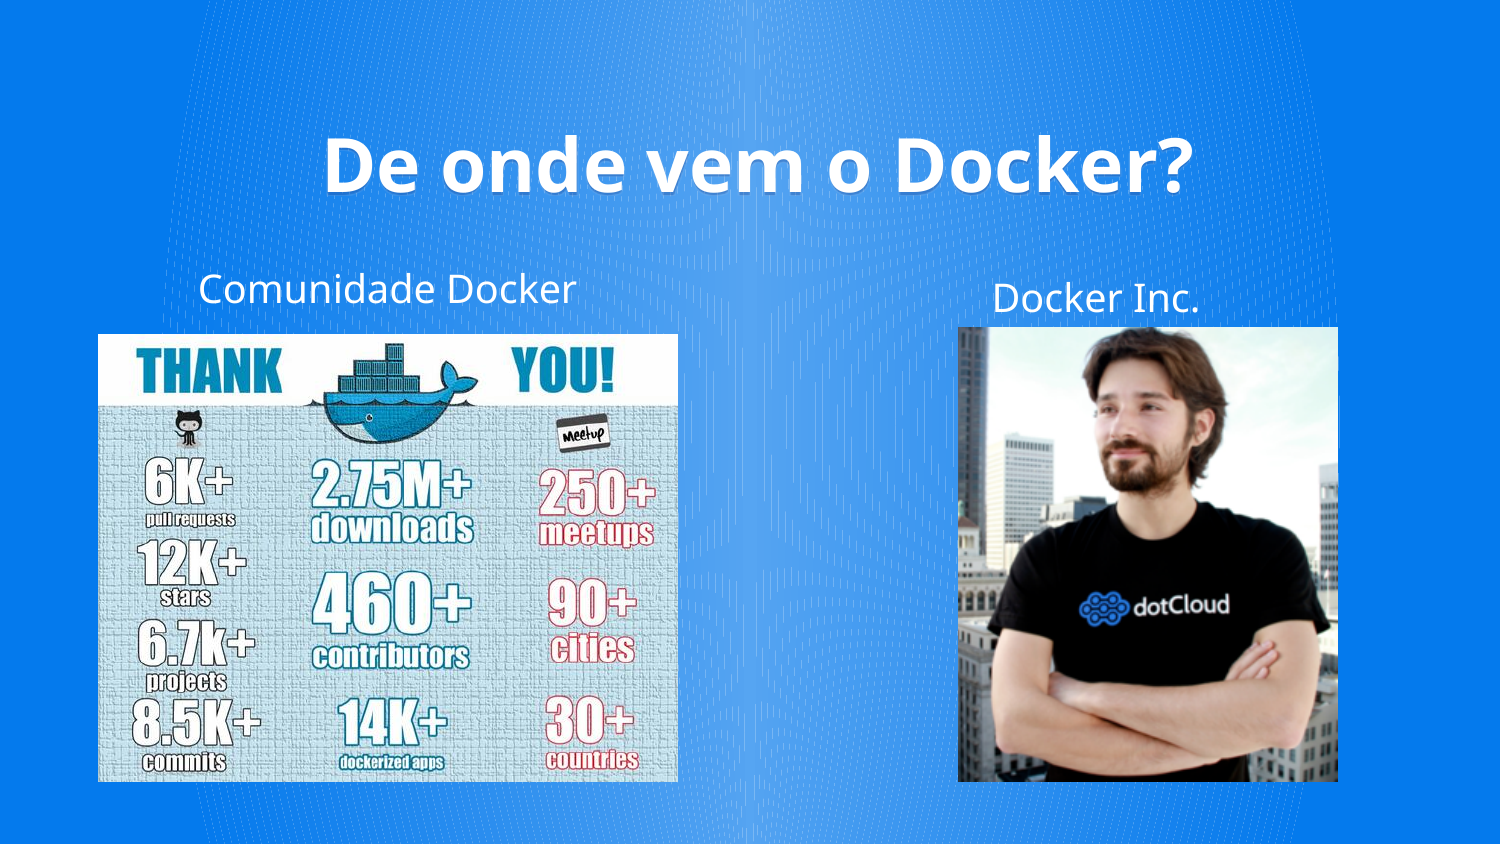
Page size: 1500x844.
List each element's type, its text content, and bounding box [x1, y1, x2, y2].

picture [958, 327, 1338, 782]
text_box Docker Inc. [906, 257, 1286, 336]
picture [98, 334, 678, 782]
title De onde vem o Docker? [127, 102, 1388, 229]
text_box Comunidade Docker [98, 248, 678, 327]
